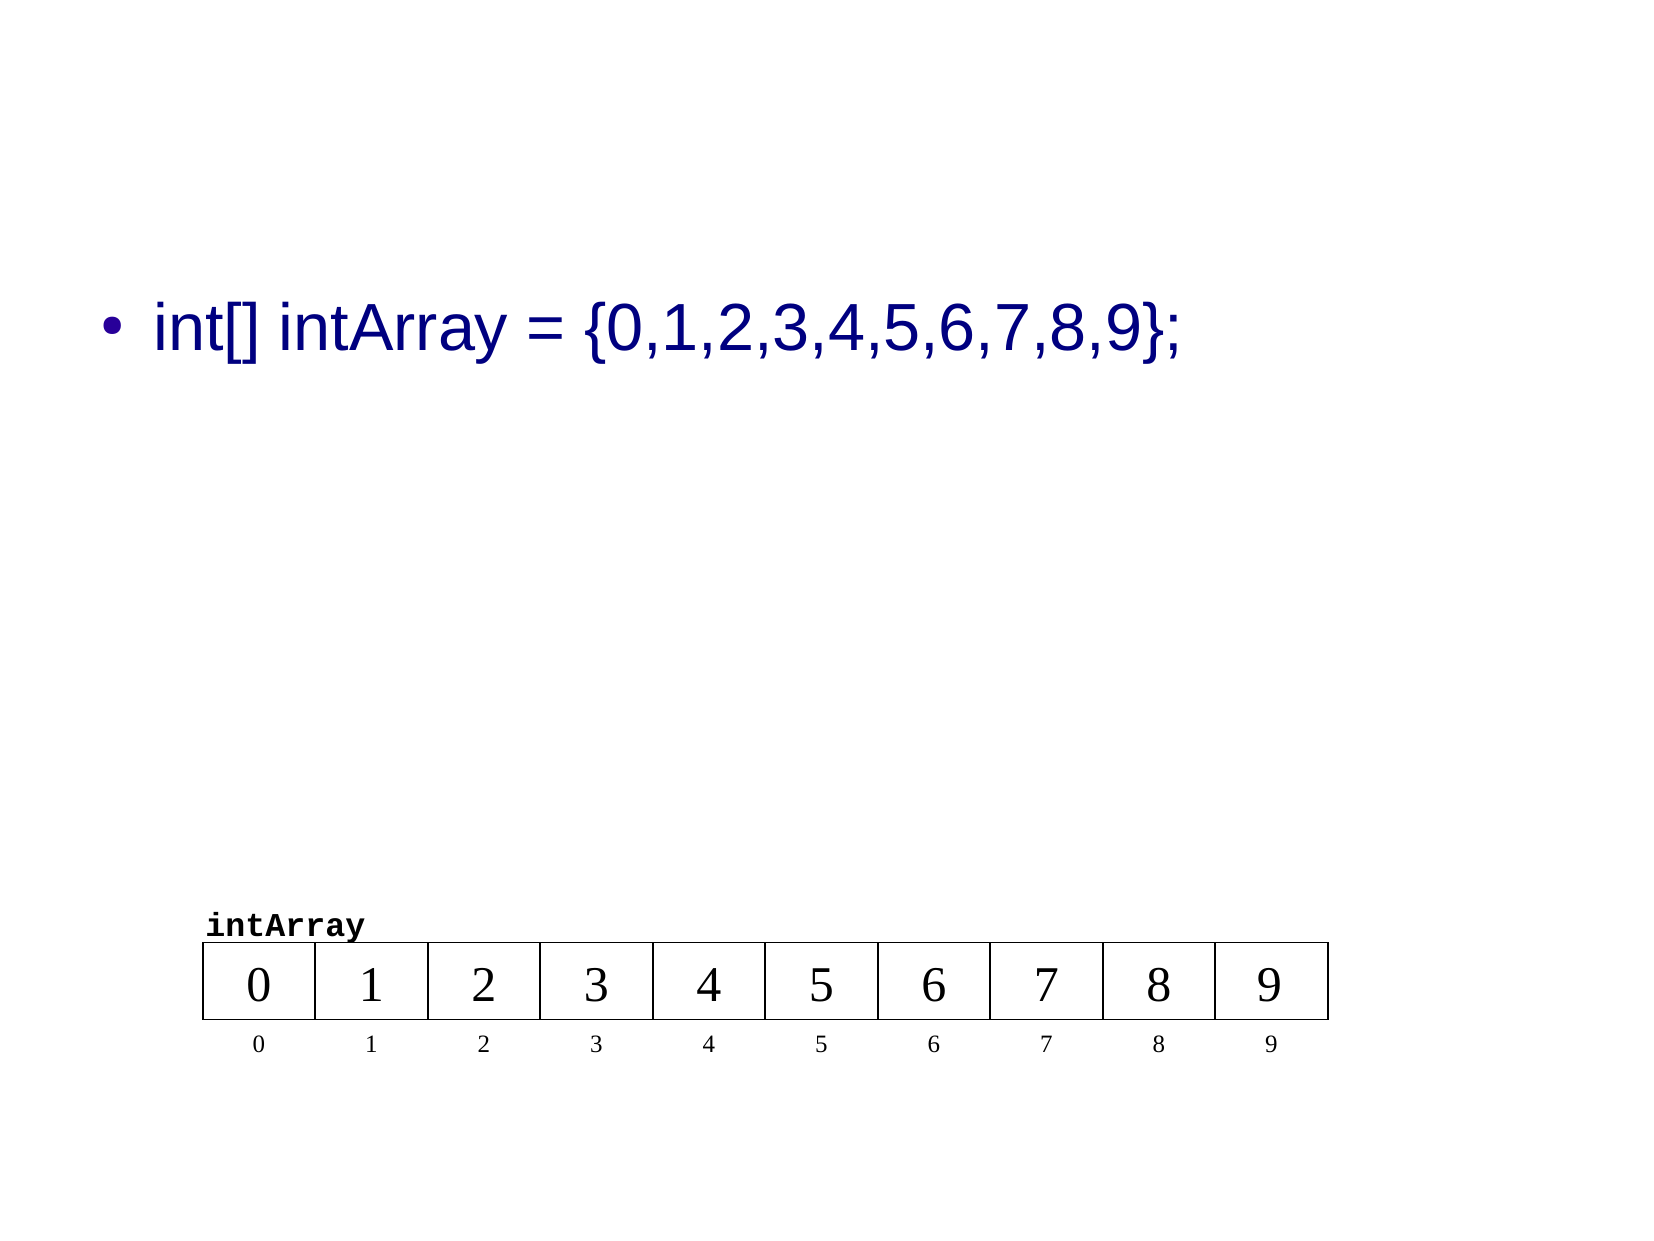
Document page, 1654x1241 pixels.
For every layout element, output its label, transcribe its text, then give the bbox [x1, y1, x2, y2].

text_box 5 [777, 1020, 866, 1065]
text_box 3 [552, 1020, 641, 1065]
text_box 2 [440, 1020, 528, 1065]
text_box 8 [1115, 1020, 1203, 1065]
list int[] intArray = {0,1,2,3,4,5,6,7,8,9}; [82, 290, 1571, 1109]
text_box 9 [1213, 943, 1326, 1020]
text_box 0 [215, 1020, 303, 1065]
text_box 4 [665, 1020, 753, 1065]
text_box 2 [427, 942, 540, 1020]
text_box 9 [1227, 1020, 1316, 1065]
text_box 5 [765, 942, 877, 1020]
text_box 4 [652, 942, 765, 1020]
text_box 6 [877, 942, 990, 1020]
text_box intArray [190, 899, 381, 952]
text_box 1 [315, 942, 427, 1020]
text_box 6 [890, 1020, 978, 1065]
text_box 1 [327, 1020, 416, 1065]
text_box 8 [1102, 942, 1215, 1020]
text_box 7 [990, 942, 1102, 1020]
text_box 3 [540, 942, 652, 1020]
text_box 7 [1002, 1020, 1091, 1065]
text_box 0 [202, 952, 315, 1020]
